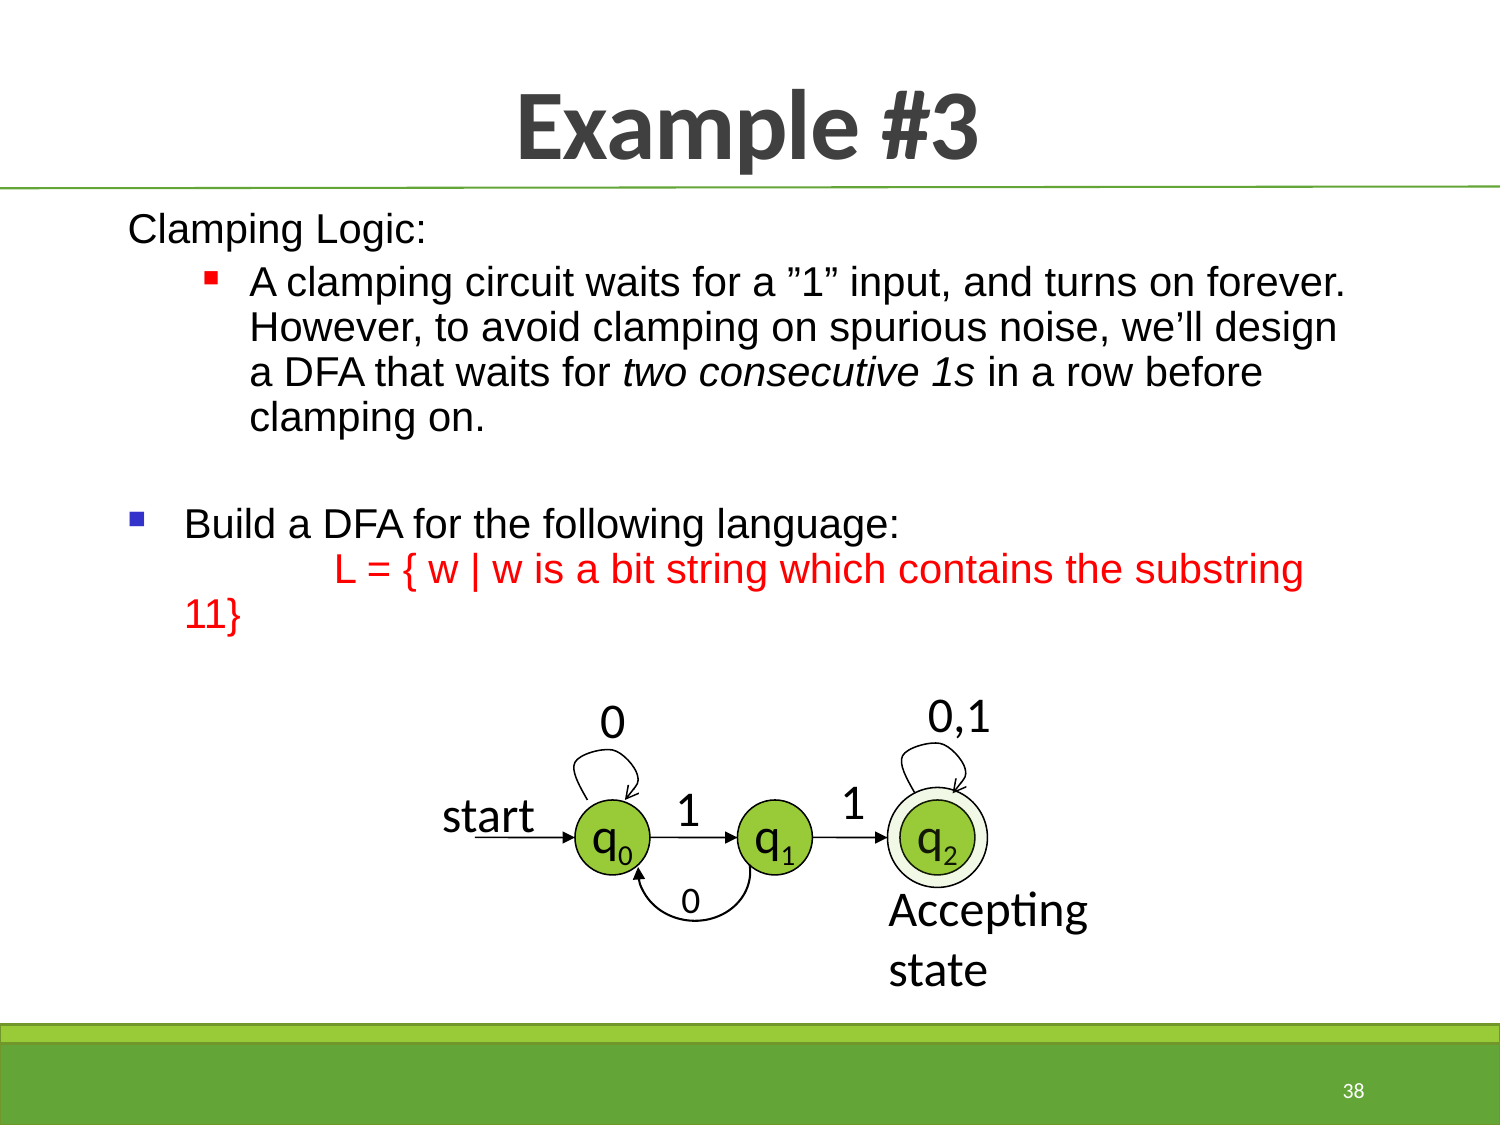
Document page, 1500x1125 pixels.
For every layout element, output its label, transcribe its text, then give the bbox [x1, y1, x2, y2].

title Example #3 [72, 37, 1423, 188]
text_box Accepting state [873, 868, 1104, 1004]
text_box 0 [585, 681, 641, 757]
text_box q1 [737, 799, 813, 875]
text_box q0 [574, 799, 650, 875]
text_box 1 [660, 768, 716, 844]
text_box 0,1 [913, 674, 1006, 750]
text_box Clamping Logic: A clamping circuit waits for a ”1” input, and turns on forever. However, to avoid clamping on spurious noise, we’ll design a DFA that waits for two consecutive 1s in a row before clamping on. Build a DFA for the following language: L = { w | w is a bit string which contains the substring 11} [112, 199, 1388, 875]
text_box 1 [825, 762, 881, 836]
text_box 0 [666, 868, 716, 929]
text_box [887, 787, 988, 868]
text_box start [427, 774, 551, 850]
